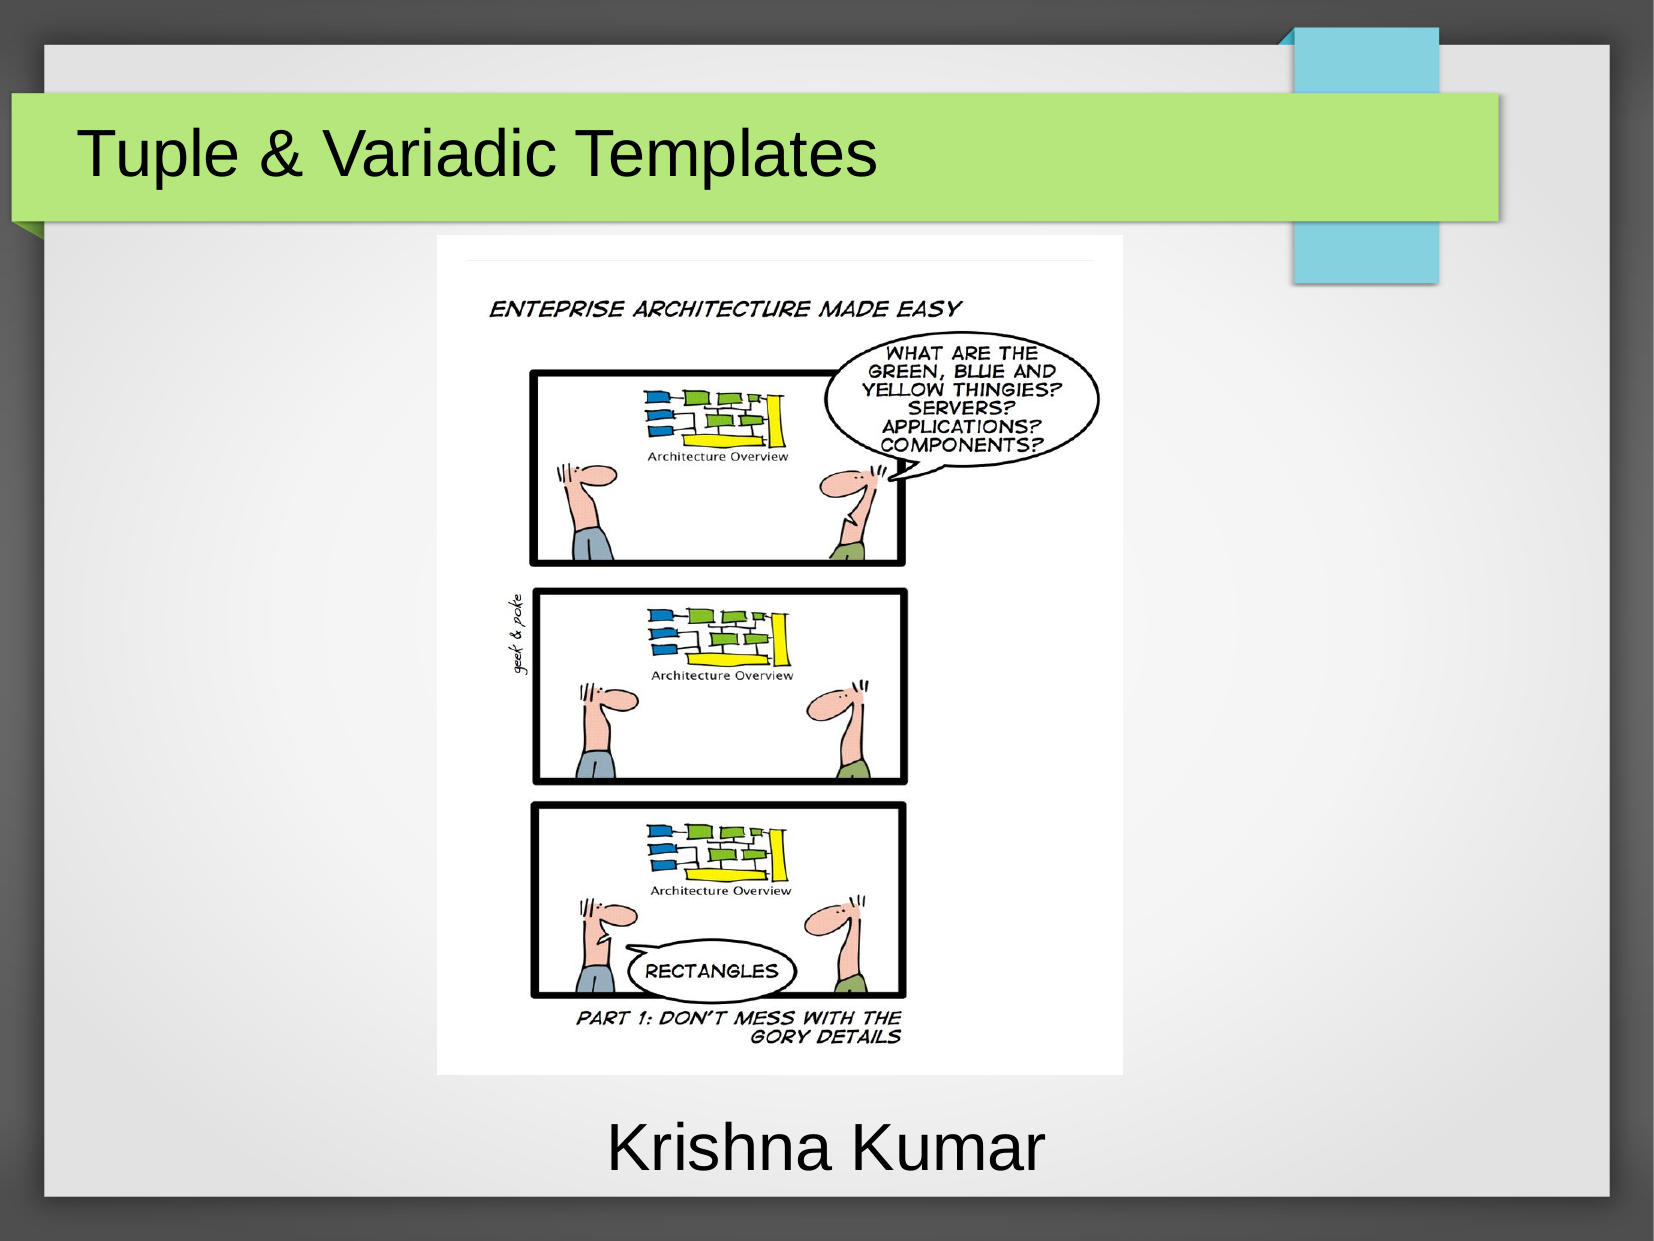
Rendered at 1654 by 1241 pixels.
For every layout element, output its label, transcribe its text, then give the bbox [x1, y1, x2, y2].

picture [0, 0, 1654, 1241]
title Tuple & Variadic Templates [76, 69, 1506, 238]
subtitle Krishna Kumar [82, 168, 1571, 1229]
